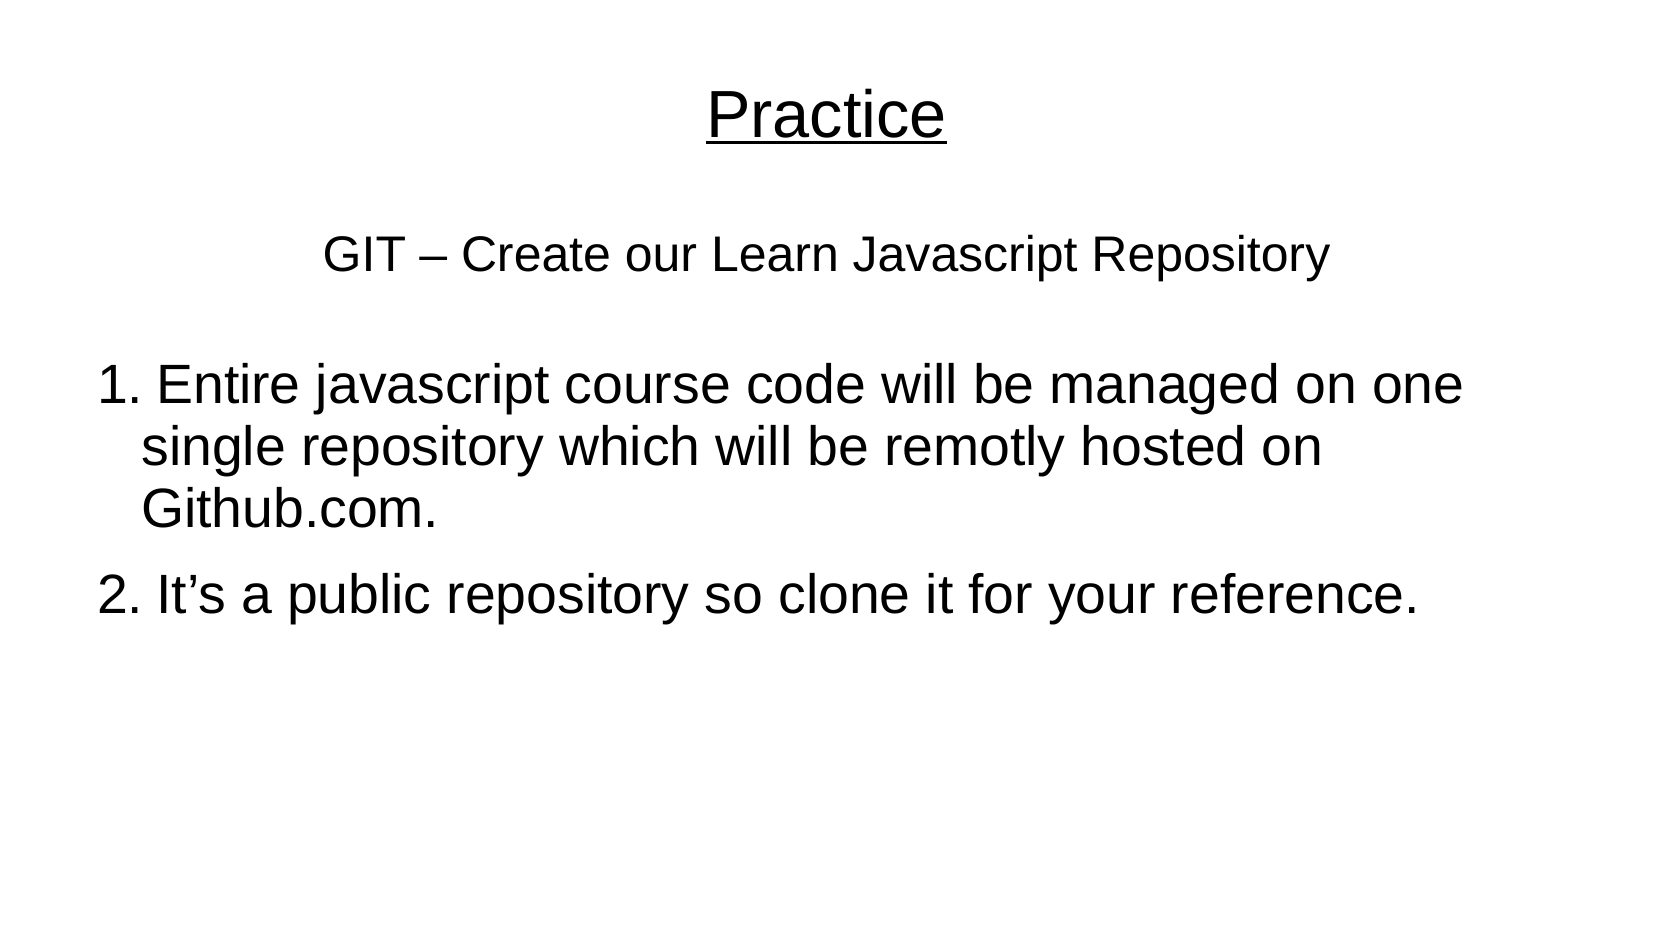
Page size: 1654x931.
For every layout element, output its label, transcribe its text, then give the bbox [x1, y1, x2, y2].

title Practice GIT – Create our Learn Javascript Repository [82, 43, 1571, 315]
list Entire javascript course code will be managed on one single repository which will be remotly hosted on Github.com. It’s a public repository so clone it for your reference. [82, 353, 1571, 631]
